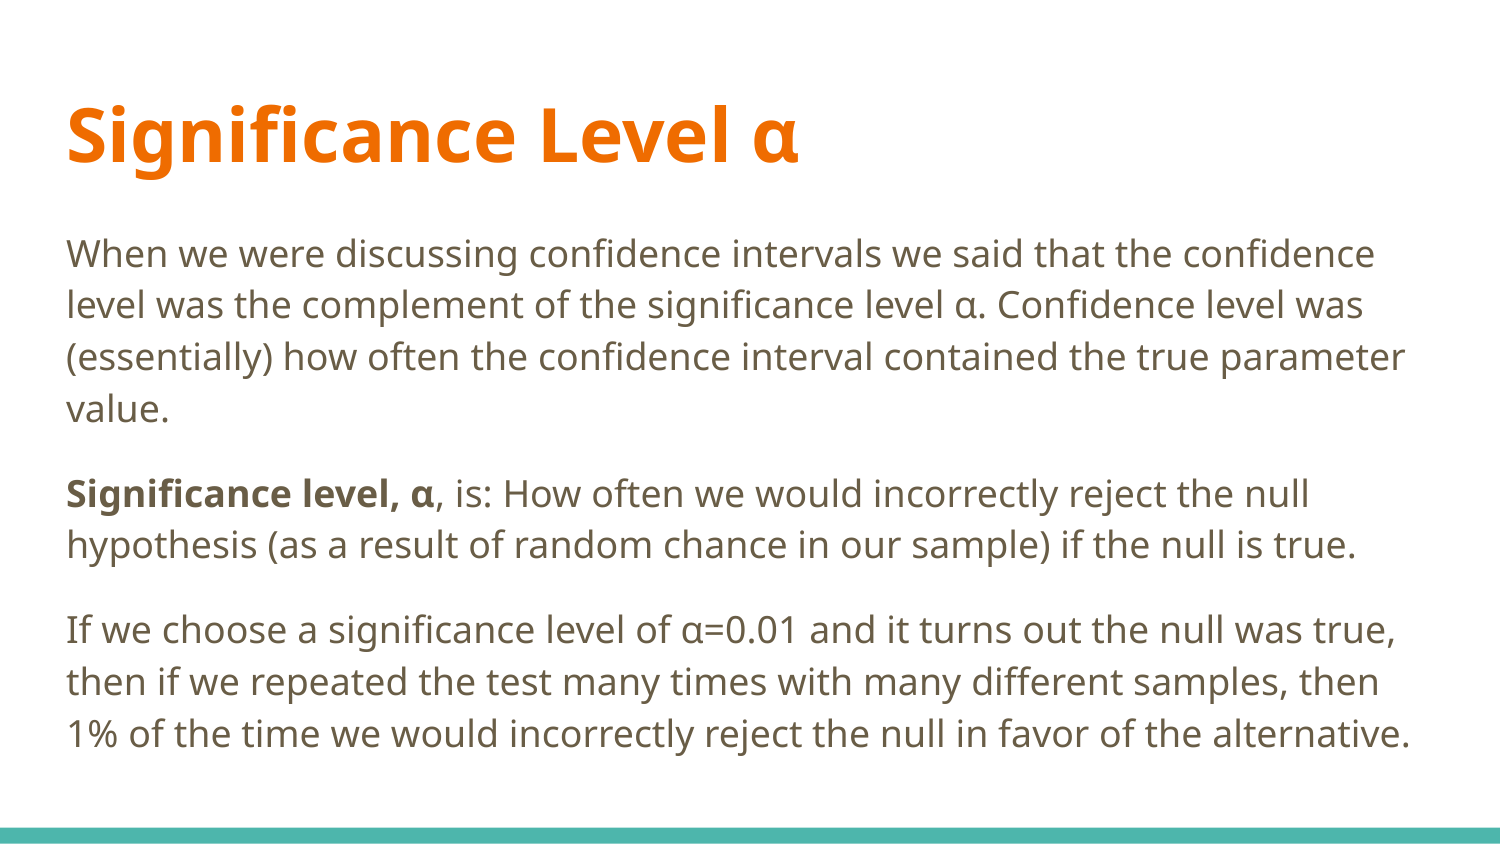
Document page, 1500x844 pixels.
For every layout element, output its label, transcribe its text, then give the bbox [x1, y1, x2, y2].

title Significance Level α [51, 72, 1449, 189]
list When we were discussing confidence intervals we said that the confidence level was the complement of the significance level α. Confidence level was (essentially) how often the confidence interval contained the true parameter value. Significance level, α, is: How often we would incorrectly reject the null hypothesis (as a result of random chance in our sample) if the null is true. If we choose a significance level of α=0.01 and it turns out the null was true, then if we repeated the test many times with many different samples, then 1% of the time we would incorrectly reject the null in favor of the alternative. [51, 207, 1449, 800]
